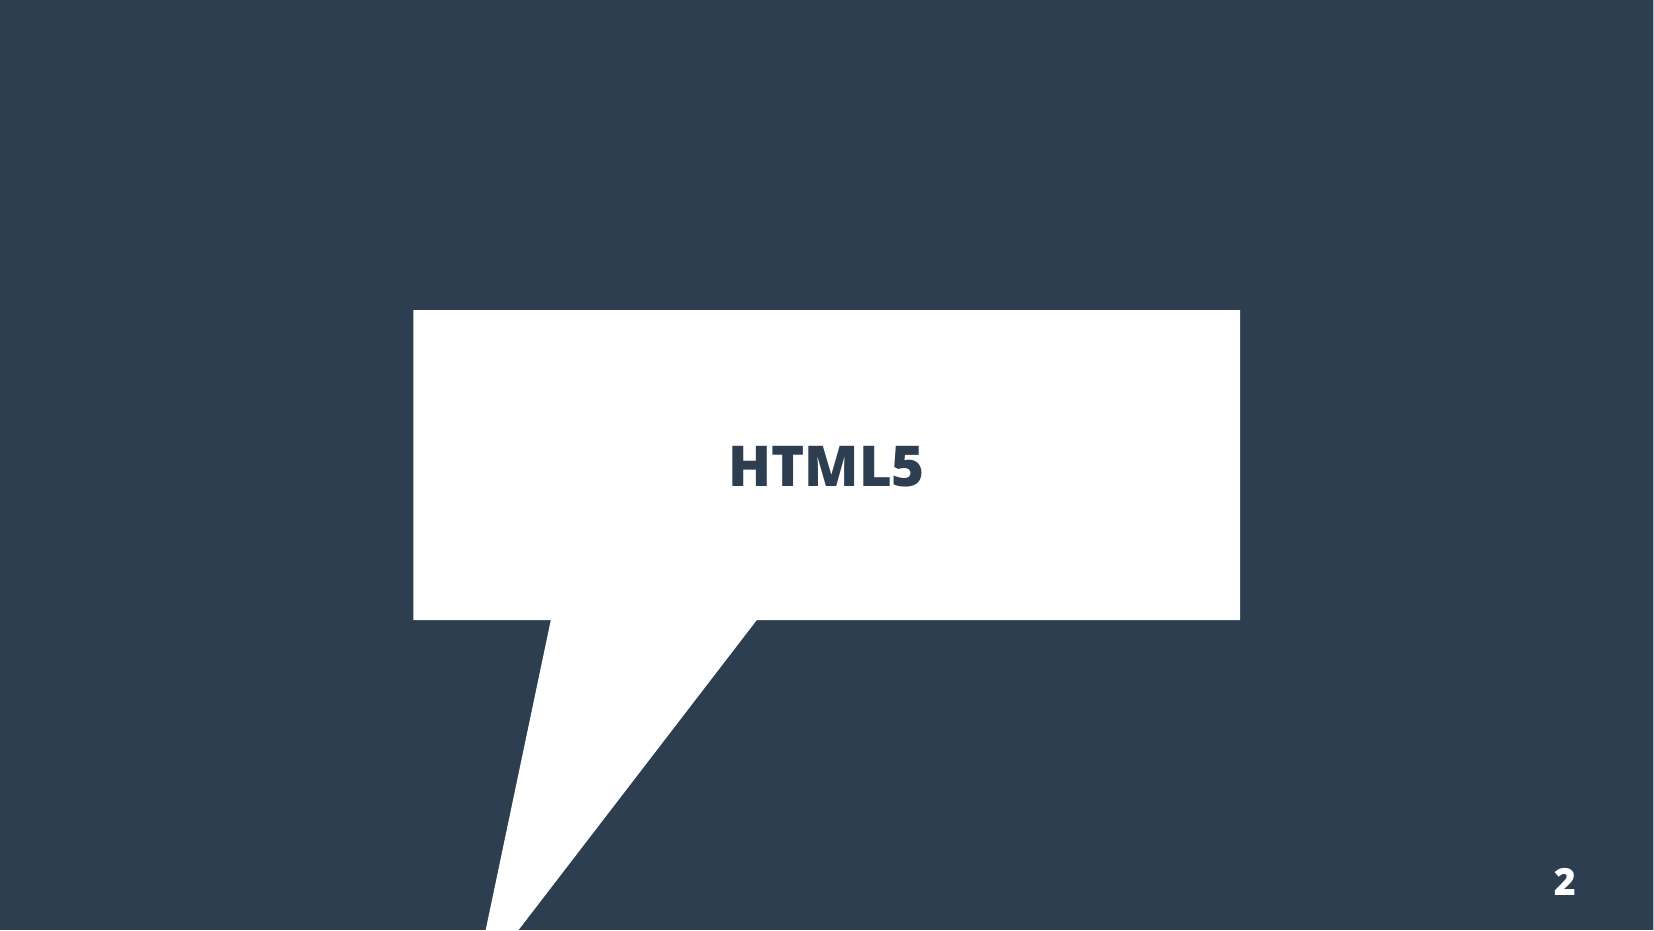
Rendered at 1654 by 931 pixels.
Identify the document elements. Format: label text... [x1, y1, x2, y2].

title HTML5 [442, 332, 1211, 598]
